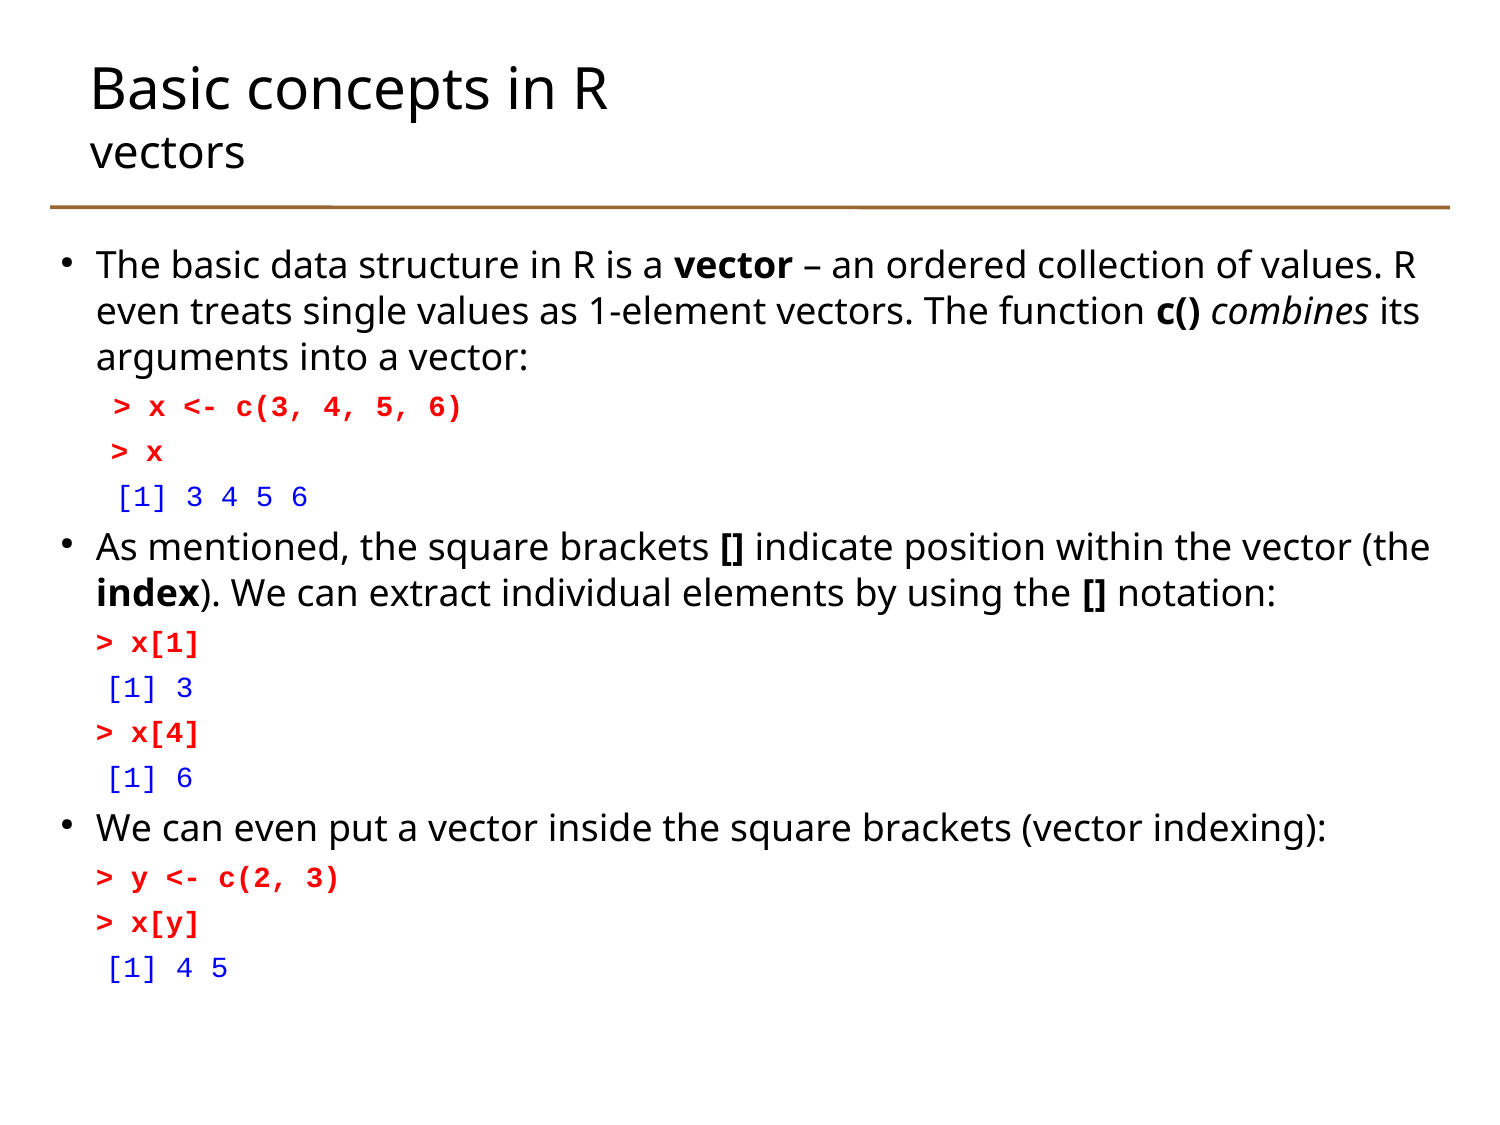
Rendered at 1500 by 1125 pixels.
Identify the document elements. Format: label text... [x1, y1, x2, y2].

list The basic data structure in R is a vector – an ordered collection of values. R even treats single values as 1-element vectors. The function c() combines its arguments into a vector: > x <- c(3, 4, 5, 6) > x [1] 3 4 5 6 As mentioned, the square brackets [] indicate position within the vector (the index). We can extract individual elements by using the [] notation: > x[1] [1] 3 > x[4] [1] 6 We can even put a vector inside the square brackets (vector indexing): > y <- c(2, 3) > x[y] [1] 4 5 [60, 239, 1440, 1125]
title Basic concepts in R vectors [75, 42, 1422, 239]
